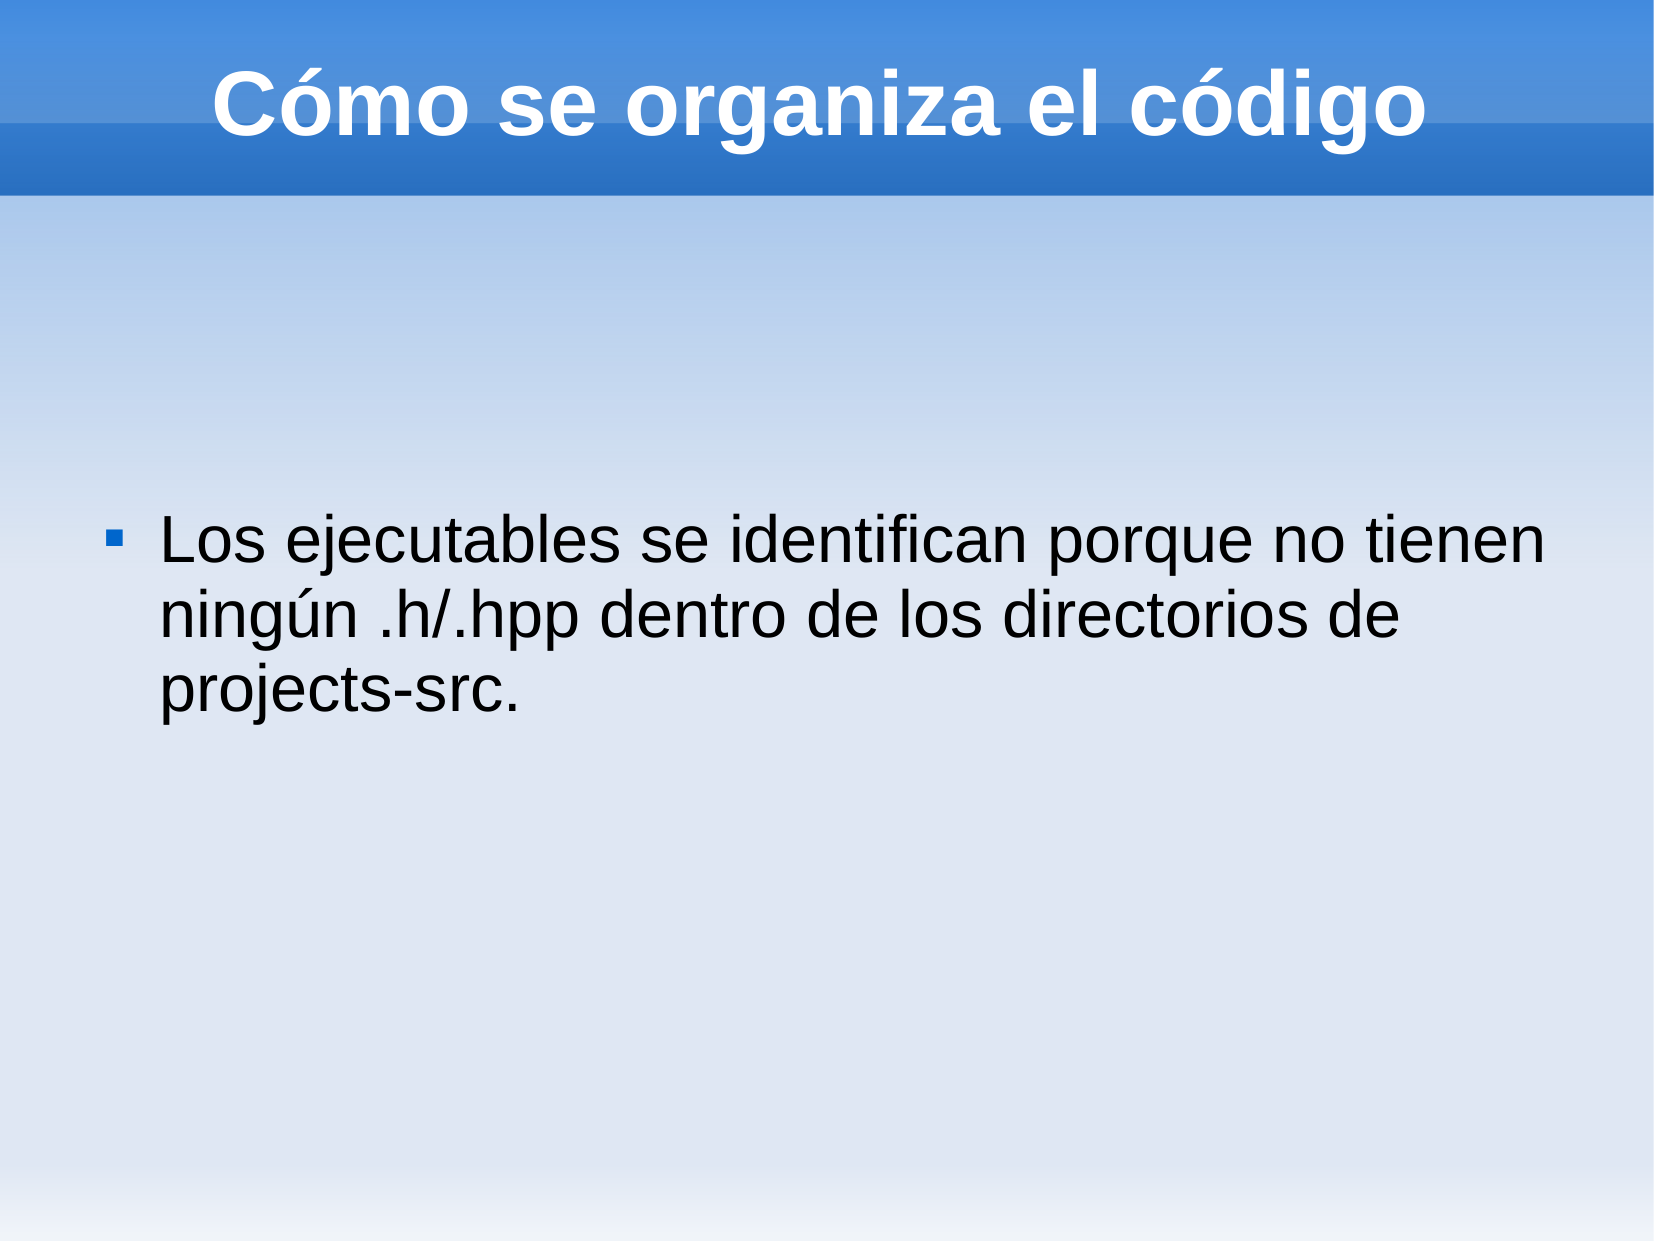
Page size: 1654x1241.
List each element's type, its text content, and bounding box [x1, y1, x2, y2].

picture [0, 0, 1654, 1241]
list Los ejecutables se identifican porque no tienen ningún .h/.hpp dentro de los directorios de projects-src. [88, 501, 1577, 773]
title Cómo se organiza el código [76, 7, 1565, 200]
